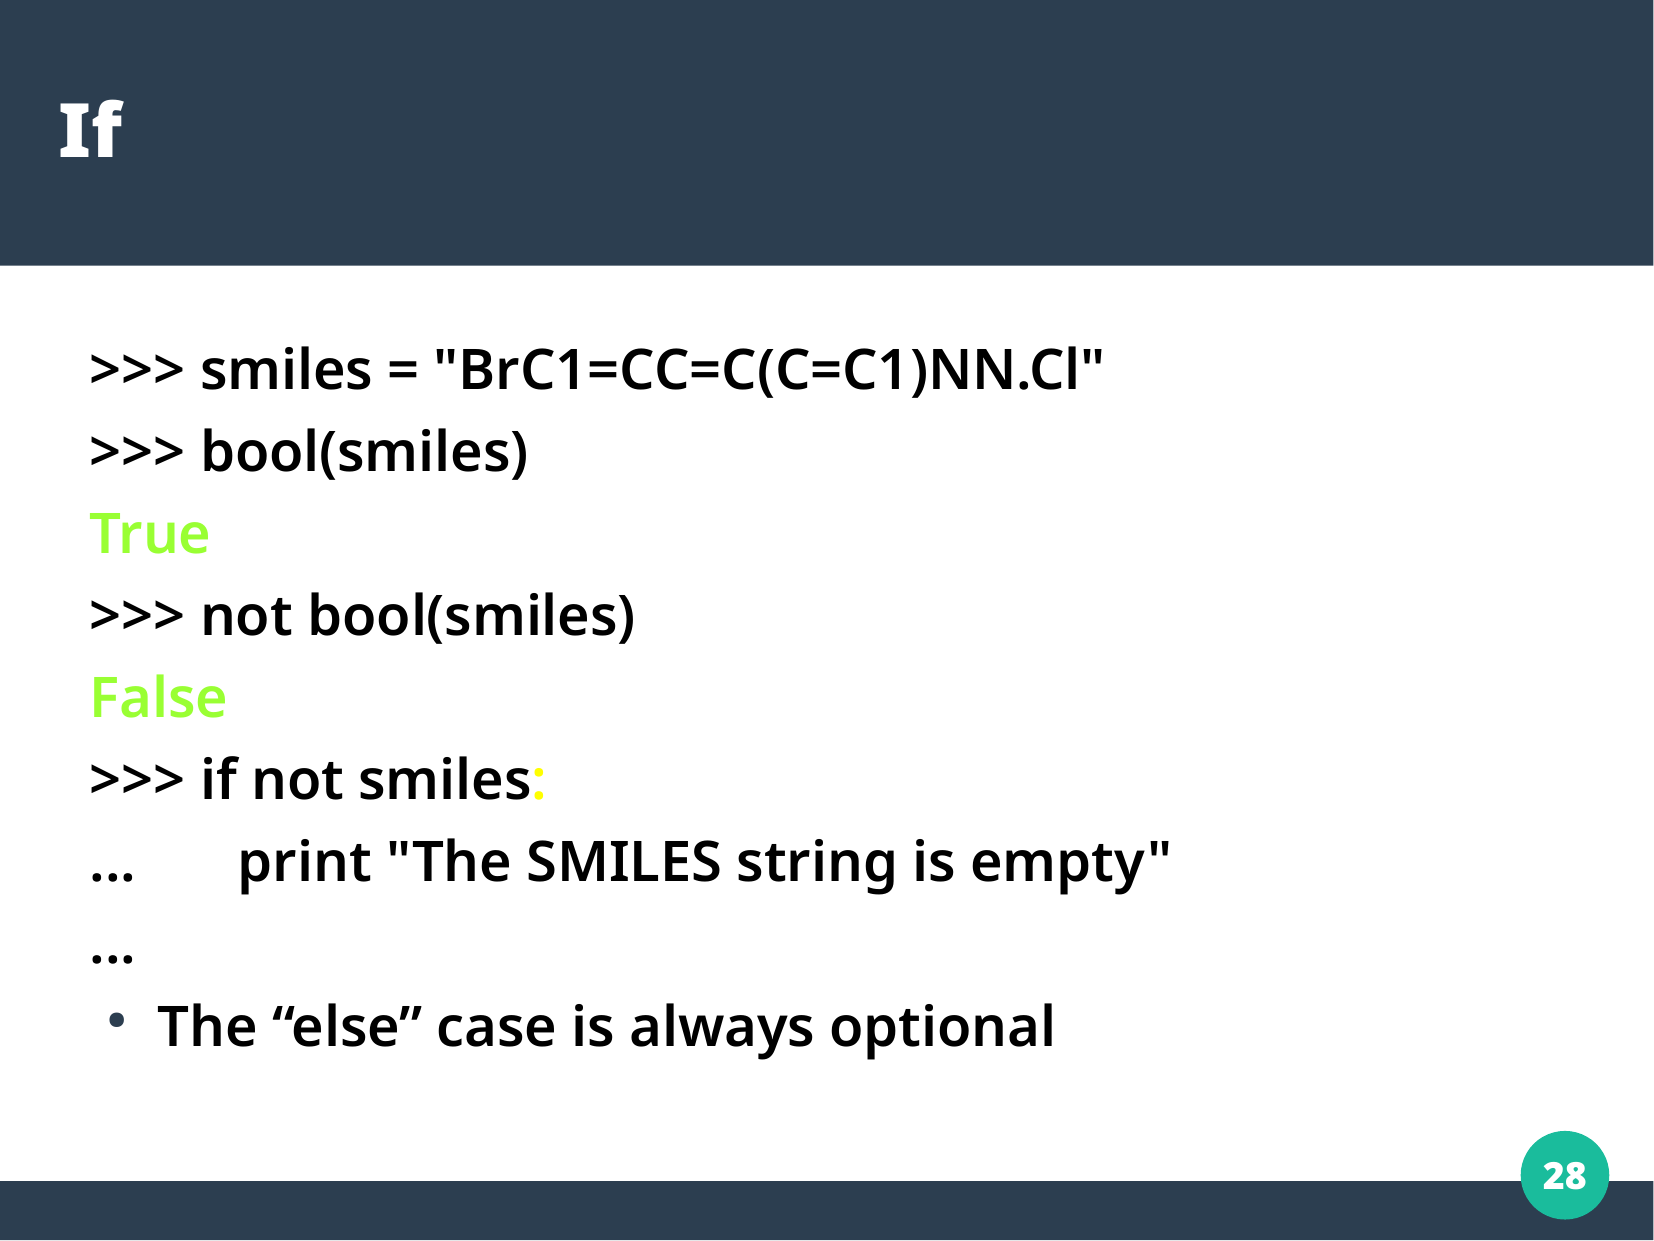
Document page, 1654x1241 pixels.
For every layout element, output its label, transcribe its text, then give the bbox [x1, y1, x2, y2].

list >>> smiles = "BrC1=CC=C(C=C1)NN.Cl" >>> bool(smiles) True >>> not bool(smiles) False >>> if not smiles: ... print "The SMILES string is empty" ... The “else” case is always optional [75, 327, 1426, 1071]
title If [59, 49, 1595, 207]
